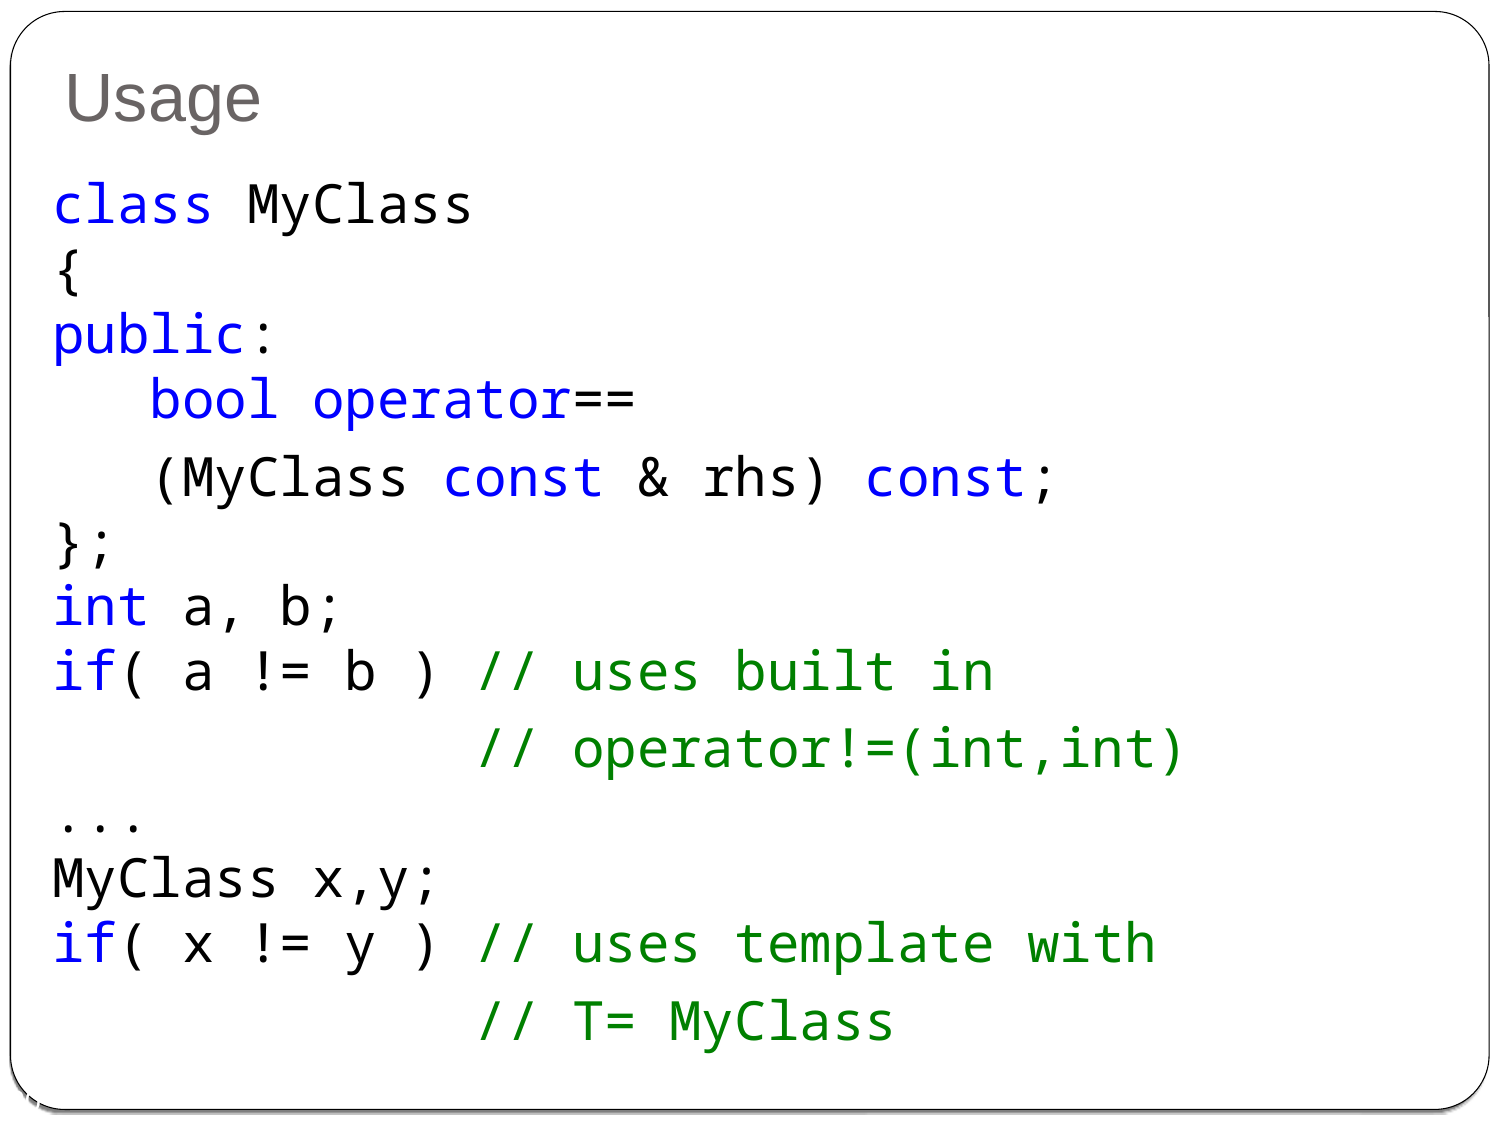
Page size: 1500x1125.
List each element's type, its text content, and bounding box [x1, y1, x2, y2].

slide_number <number> [0, 1074, 50, 1125]
list class MyClass { public: bool operator== (MyClass const & rhs) const; }; int a, b; if( a != b ) // uses built in // operator!=(int,int) ... MyClass x,y; if( x != y ) // uses template with // T= MyClass [37, 162, 1463, 1088]
title Usage [50, 45, 1450, 150]
